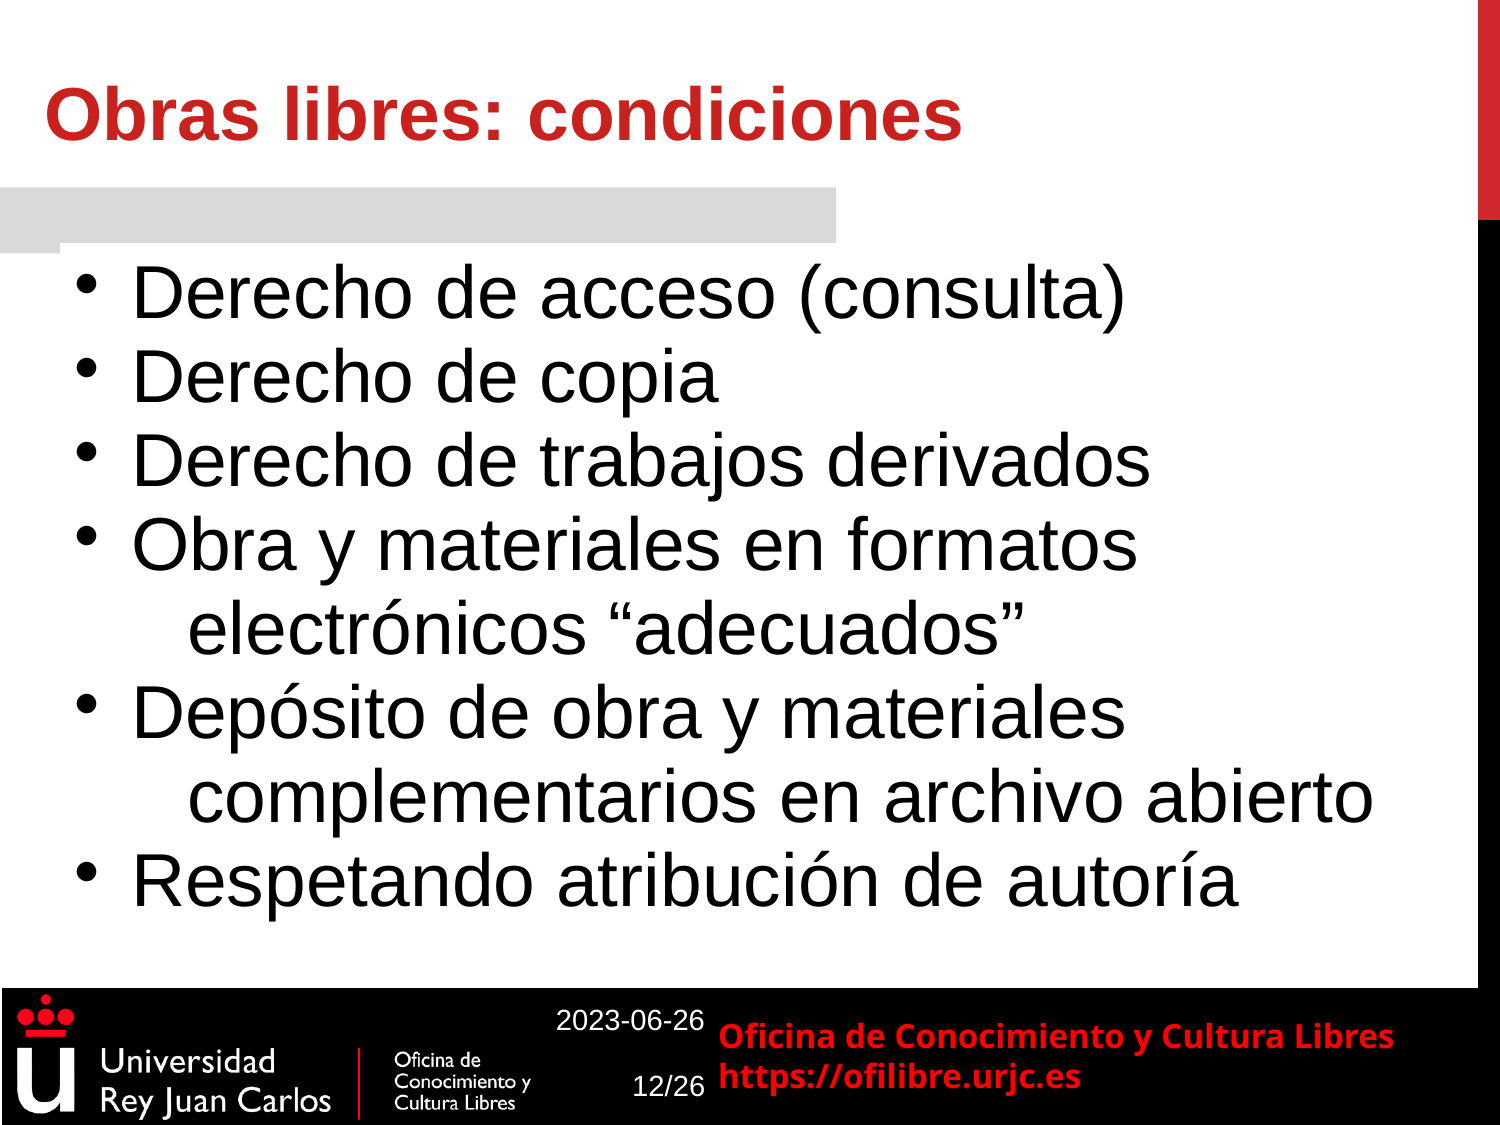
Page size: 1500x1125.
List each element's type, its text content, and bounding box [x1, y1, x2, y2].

picture [17, 994, 531, 1120]
text_box Obras libres: condiciones [30, 64, 1306, 248]
text_box Derecho de acceso (consulta) Derecho de copia Derecho de trabajos derivados Obra y materiales en formatos electrónicos “adecuados” Depósito de obra y materiales complementarios en archivo abierto Respetando atribución de autoría [60, 243, 1426, 930]
title [75, 7, 1425, 196]
